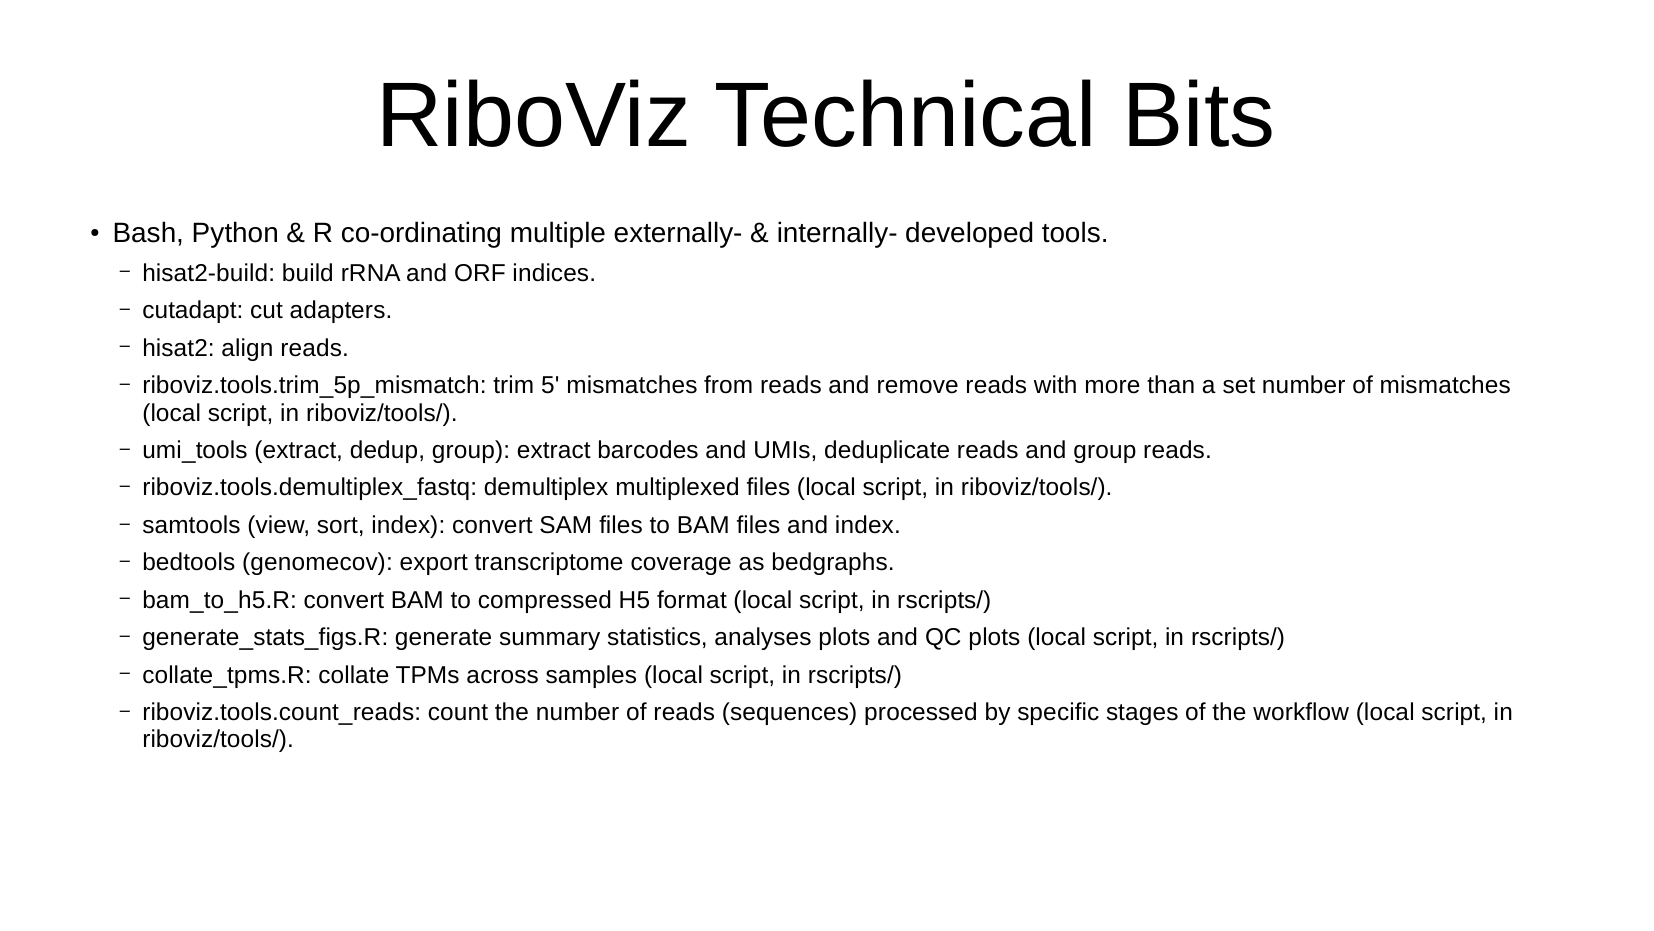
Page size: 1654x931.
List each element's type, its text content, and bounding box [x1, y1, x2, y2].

title RiboViz Technical Bits [82, 37, 1571, 193]
list Bash, Python & R co-ordinating multiple externally- & internally- developed tools. hisat2-build: build rRNA and ORF indices. cutadapt: cut adapters. hisat2: align reads. riboviz.tools.trim_5p_mismatch: trim 5' mismatches from reads and remove reads with more than a set number of mismatches (local script, in riboviz/tools/). umi_tools (extract, dedup, group): extract barcodes and UMIs, deduplicate reads and group reads. riboviz.tools.demultiplex_fastq: demultiplex multiplexed files (local script, in riboviz/tools/). samtools (view, sort, index): convert SAM files to BAM files and index. bedtools (genomecov): export transcriptome coverage as bedgraphs. bam_to_h5.R: convert BAM to compressed H5 format (local script, in rscripts/) generate_stats_figs.R: generate summary statistics, analyses plots and QC plots (local script, in rscripts/) collate_tpms.R: collate TPMs across samples (local script, in rscripts/) riboviz.tools.count_reads: count the number of reads (sequences) processed by specific stages of the workflow (local script, in riboviz/tools/). [82, 217, 1571, 758]
